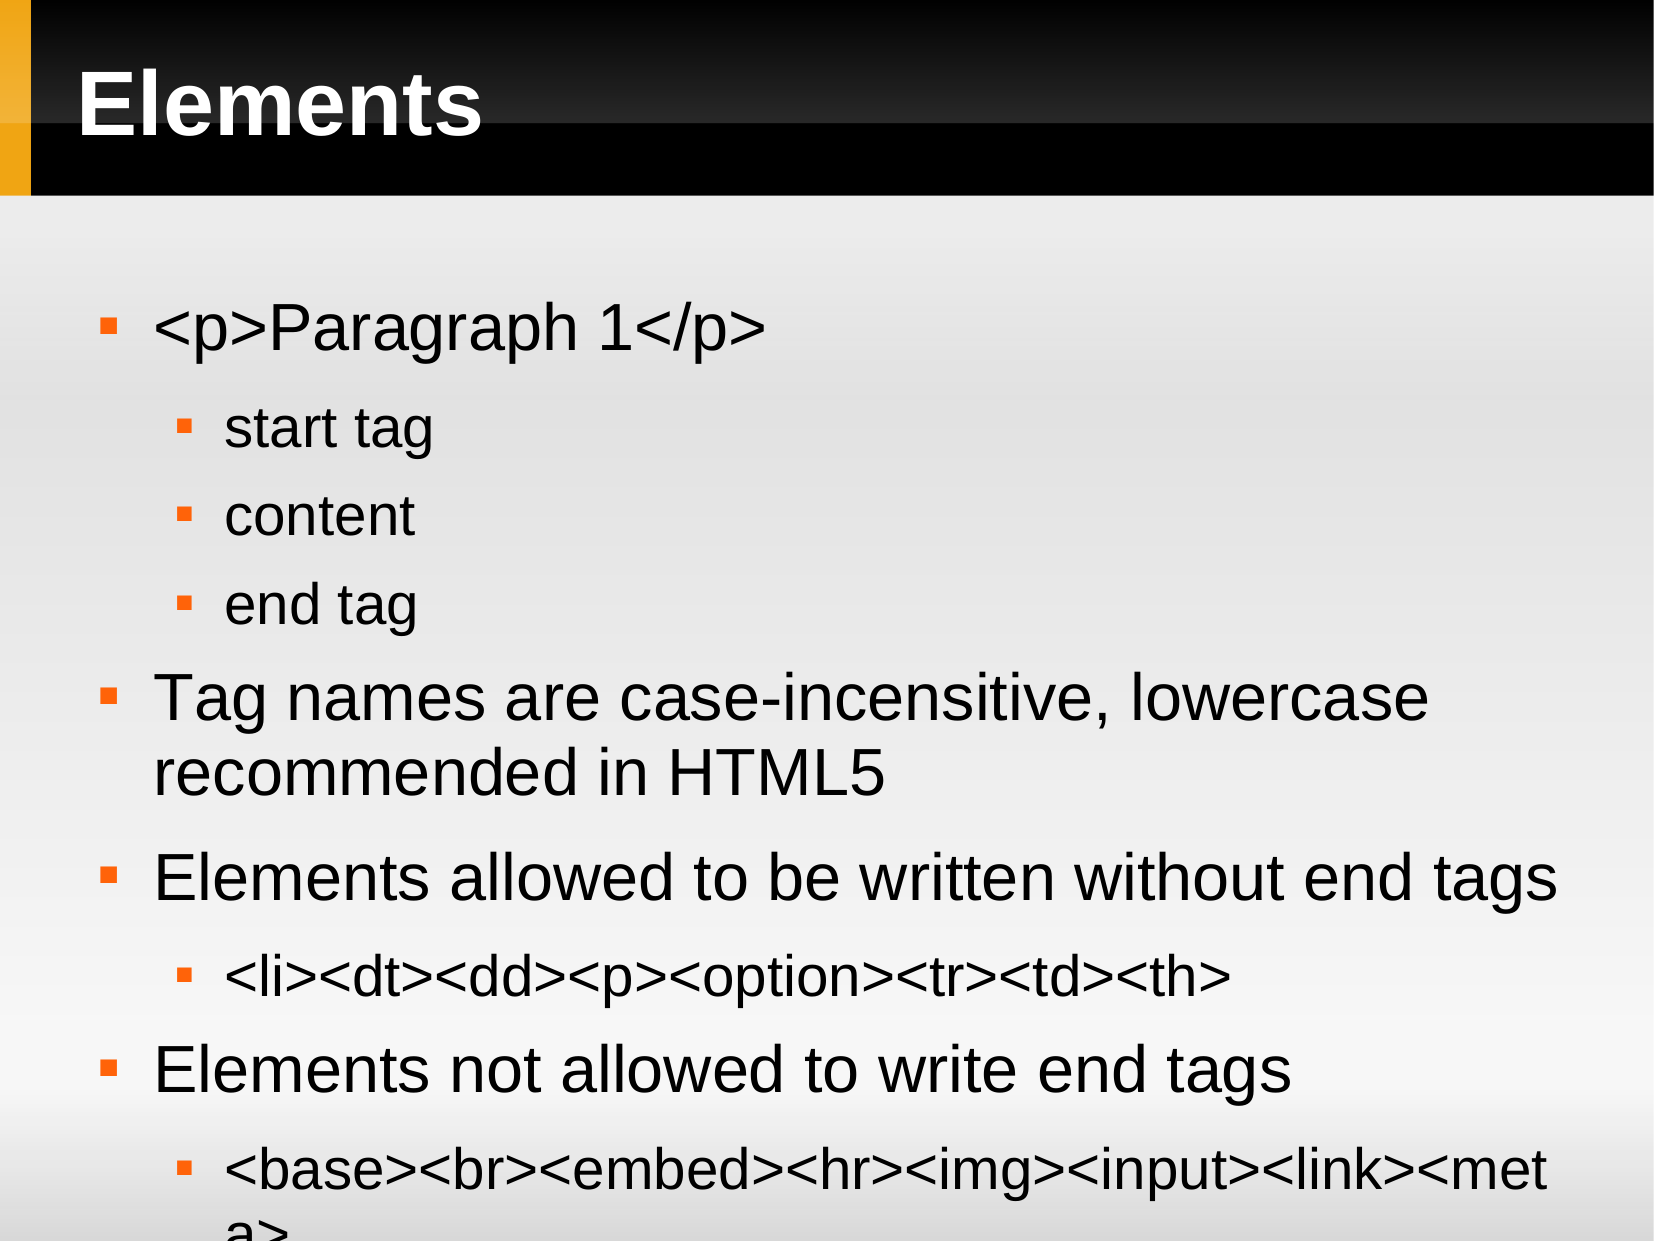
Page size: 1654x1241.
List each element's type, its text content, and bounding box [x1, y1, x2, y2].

title Elements [76, 0, 1565, 208]
list <p>Paragraph 1</p> start tag content end tag Tag names are case-incensitive, lowercase recommended in HTML5 Elements allowed to be written without end tags <li><dt><dd><p><option><tr><td><th> Elements not allowed to write end tags <base><br><embed><hr><img><input><link><meta> [82, 290, 1571, 1241]
picture [0, 0, 1654, 1241]
